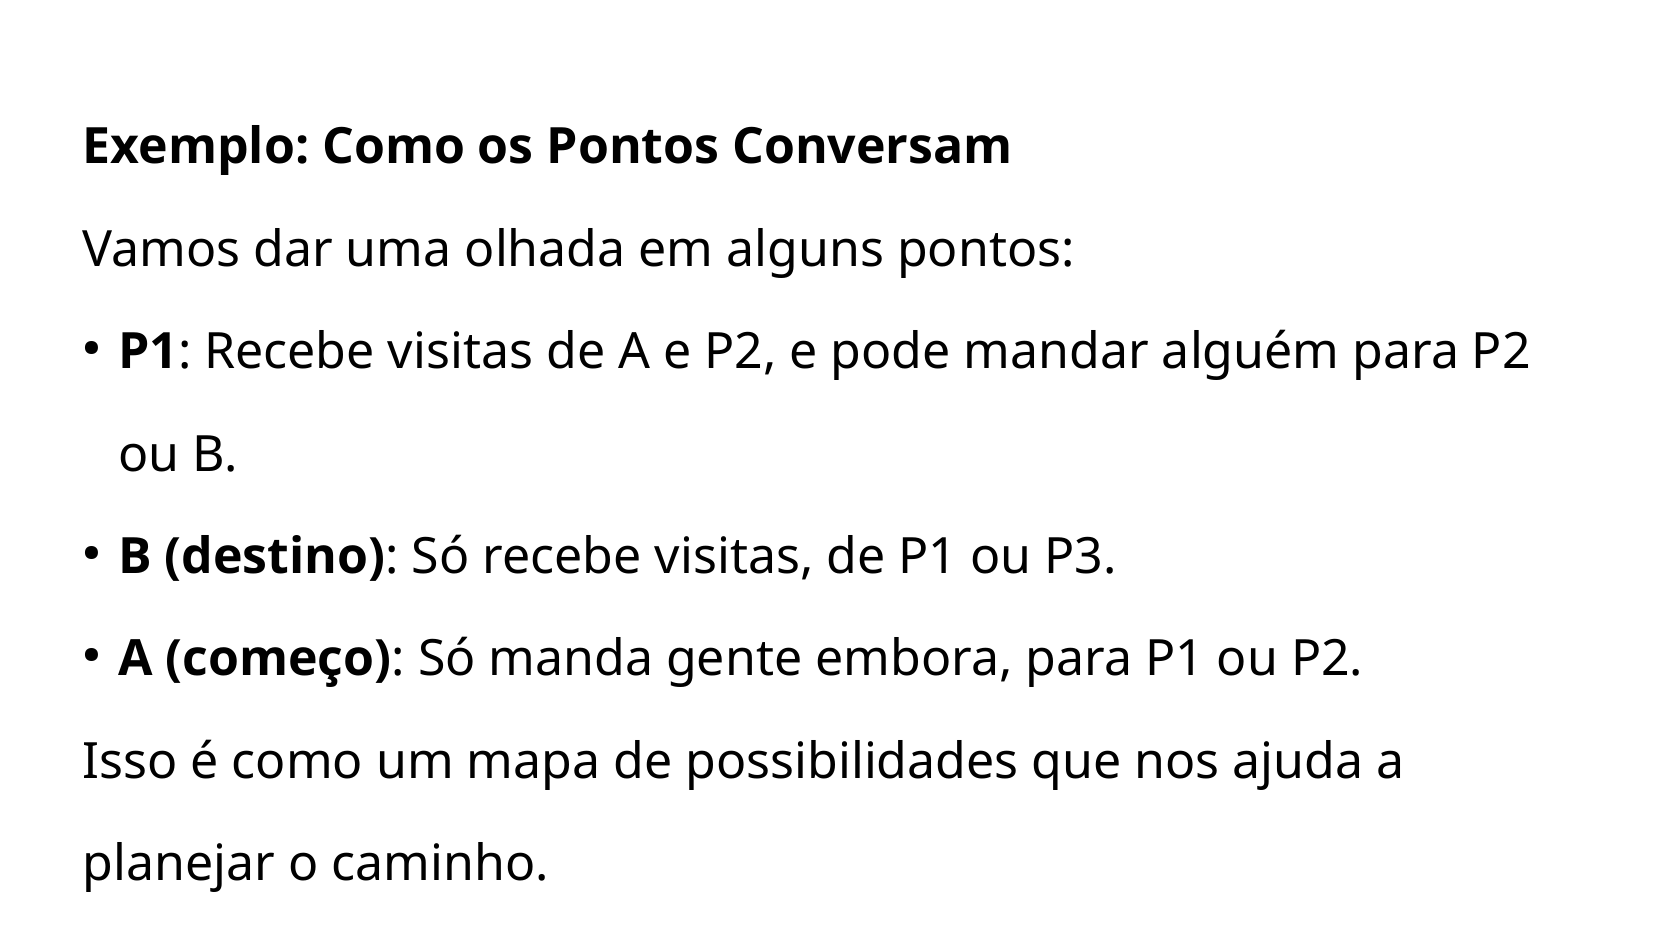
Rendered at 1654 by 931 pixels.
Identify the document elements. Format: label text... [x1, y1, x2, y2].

subtitle Exemplo: Como os Pontos Conversam Vamos dar uma olhada em alguns pontos: P1: Recebe visitas de A e P2, e pode mandar alguém para P2 ou B. B (destino): Só recebe visitas, de P1 ou P3. A (começo): Só manda gente embora, para P1 ou P2. Isso é como um mapa de possibilidades que nos ajuda a planejar o caminho. [82, 76, 1571, 748]
